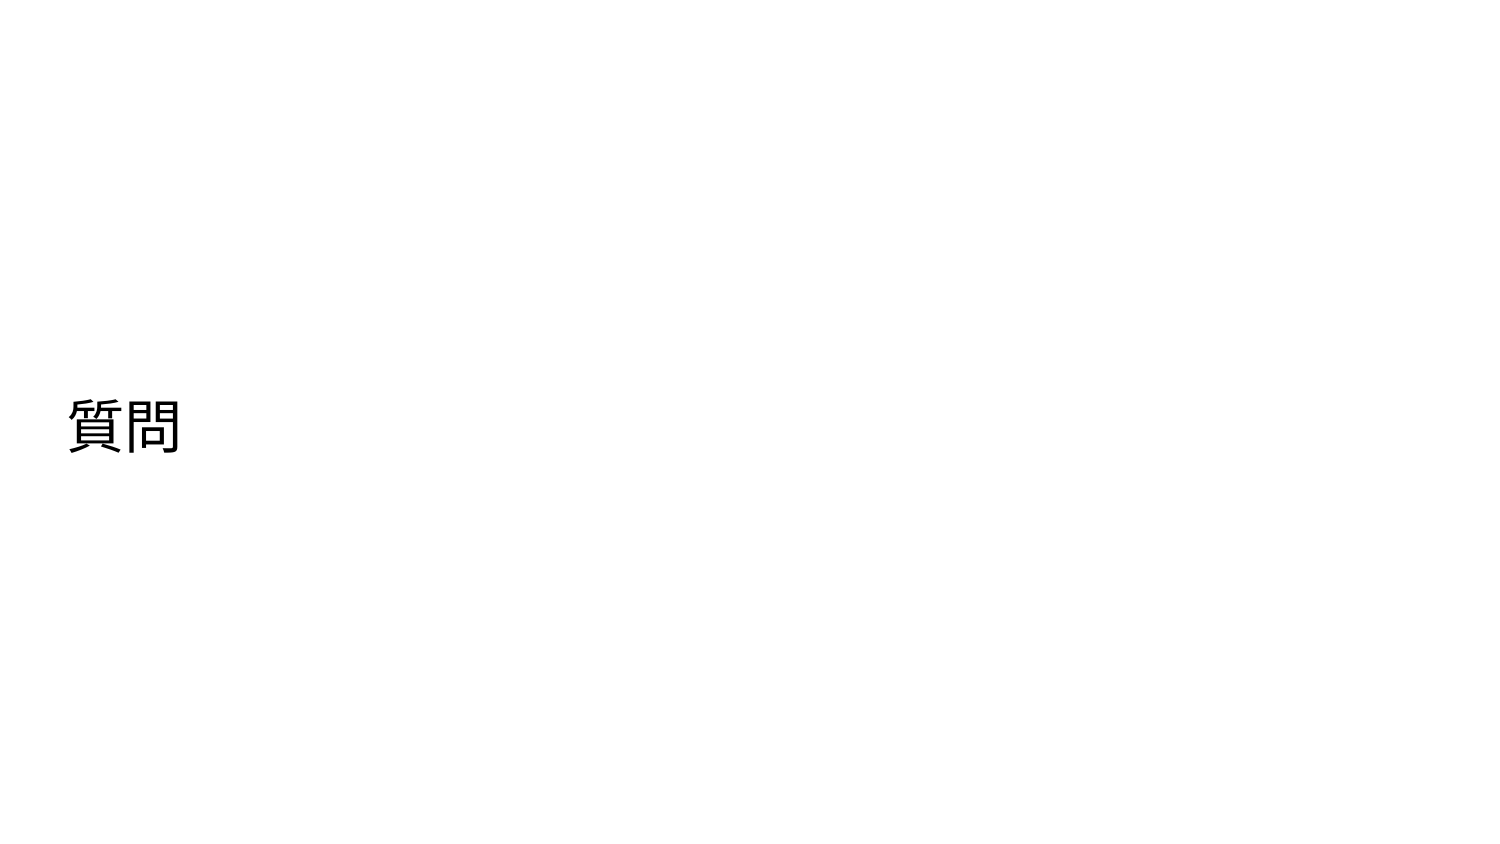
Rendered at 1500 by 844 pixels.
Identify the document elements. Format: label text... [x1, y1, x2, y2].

title 質問 [51, 374, 1449, 469]
